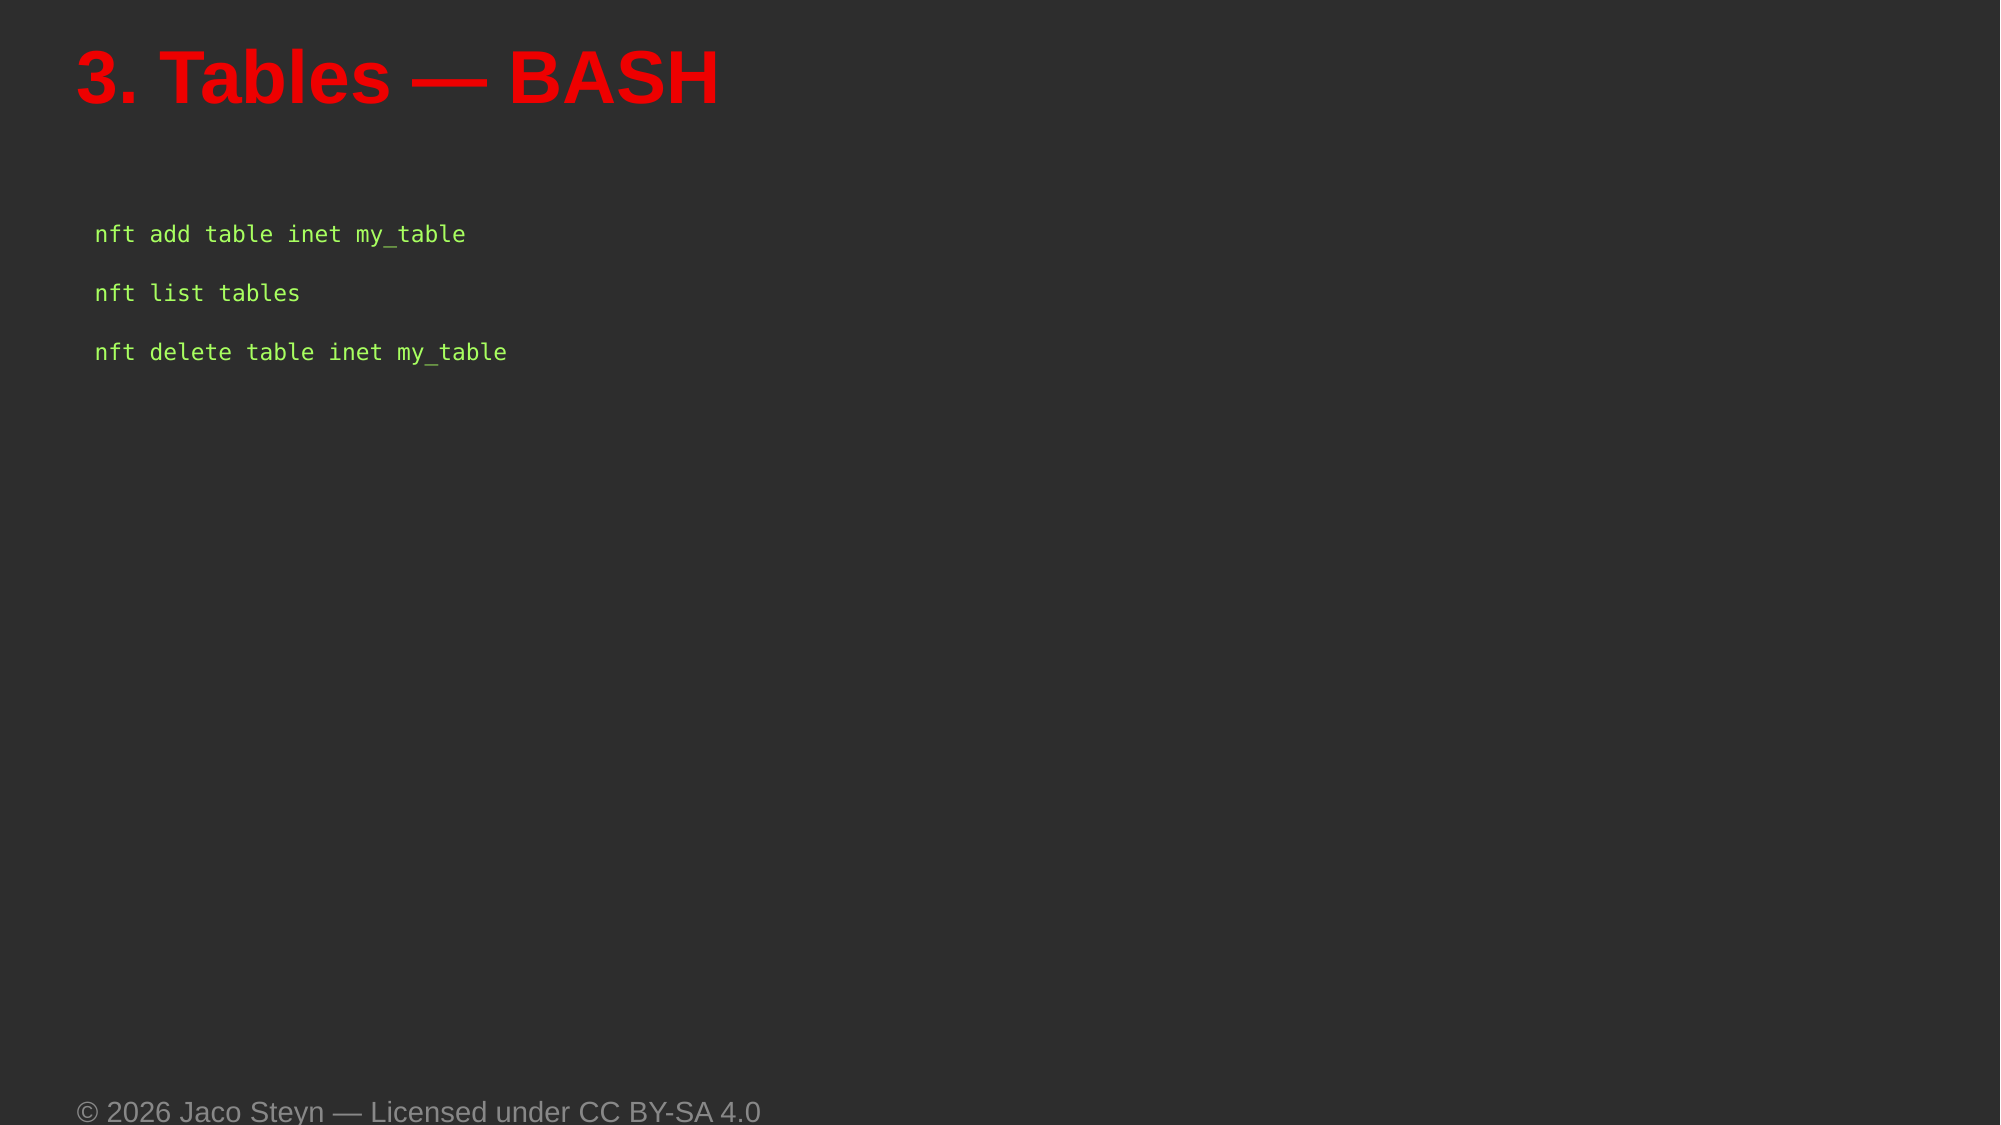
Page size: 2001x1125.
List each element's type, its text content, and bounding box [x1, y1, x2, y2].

text_box © 2026 Jaco Steyn — Licensed under CC BY-SA 4.0 [59, 1083, 1942, 1120]
text_box 3. Tables — BASH [59, 23, 1942, 178]
text_box nft add table inet my_table nft list tables nft delete table inet my_table [59, 194, 1942, 1052]
